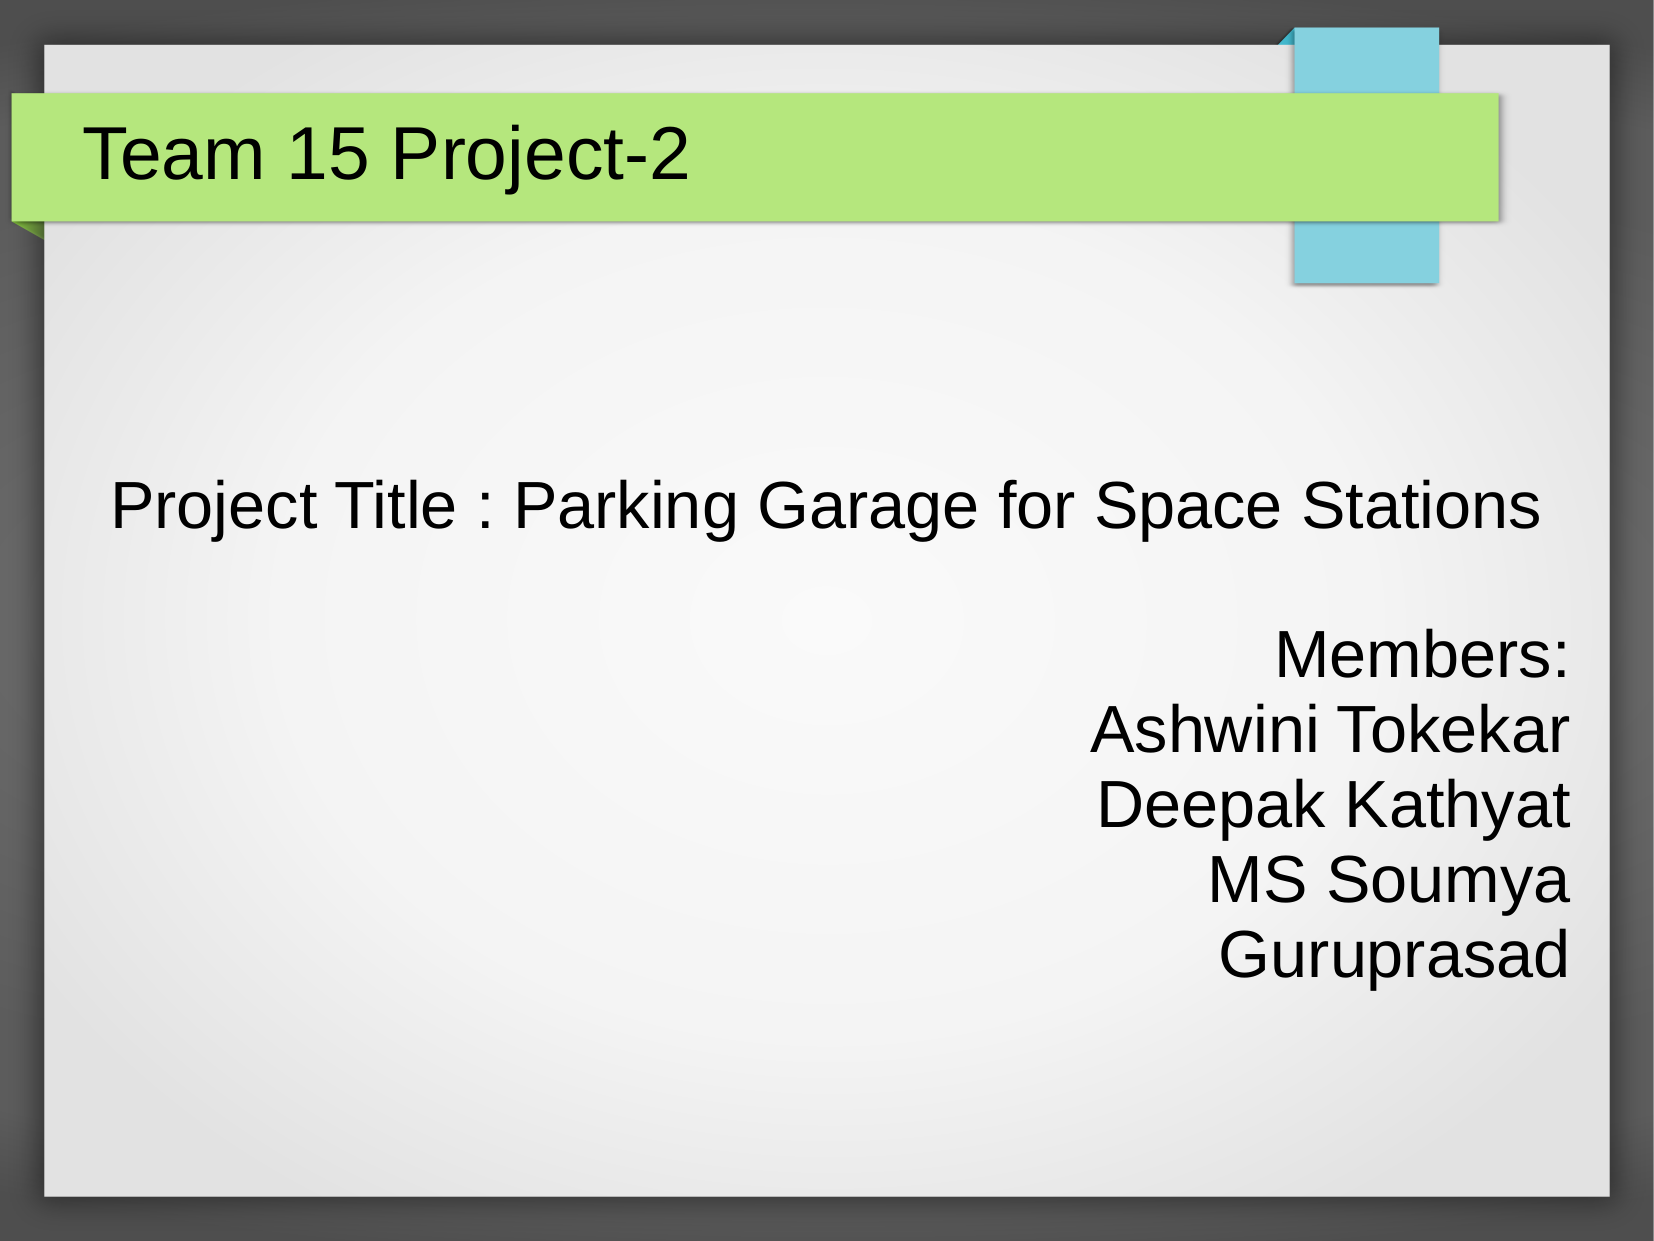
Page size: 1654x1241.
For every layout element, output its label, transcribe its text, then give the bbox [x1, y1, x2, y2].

picture [0, 0, 1654, 1241]
subtitle Project Title : Parking Garage for Space Stations Members: Ashwini Tokekar Deepak Kathyat MS Soumya Guruprasad [82, 295, 1571, 1015]
title Team 15 Project-2 [82, 94, 1264, 213]
